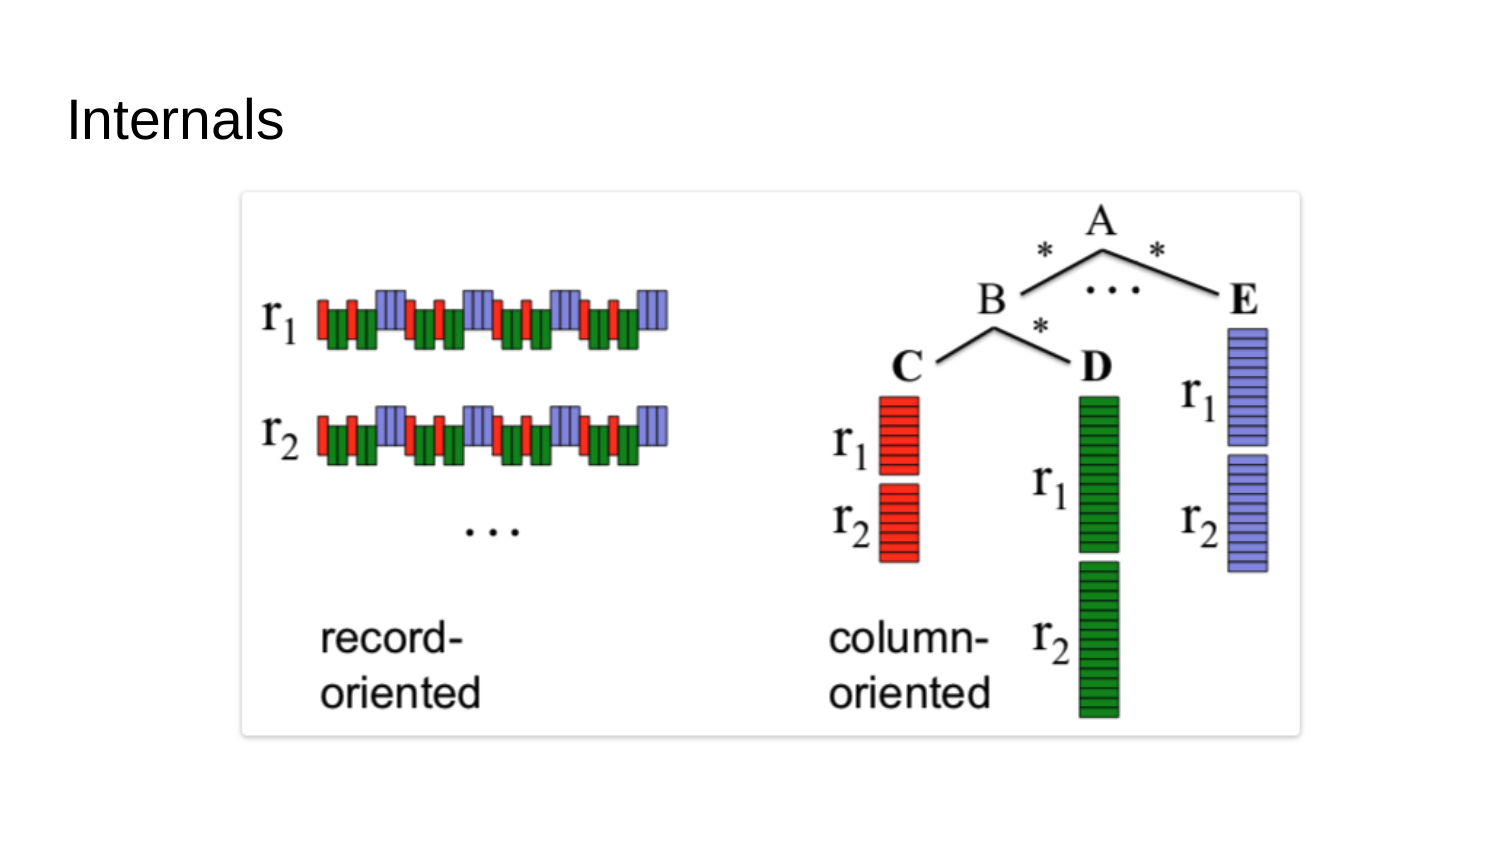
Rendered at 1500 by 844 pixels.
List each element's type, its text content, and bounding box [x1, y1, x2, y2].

title Internals [51, 72, 1449, 167]
picture [165, 166, 1335, 762]
